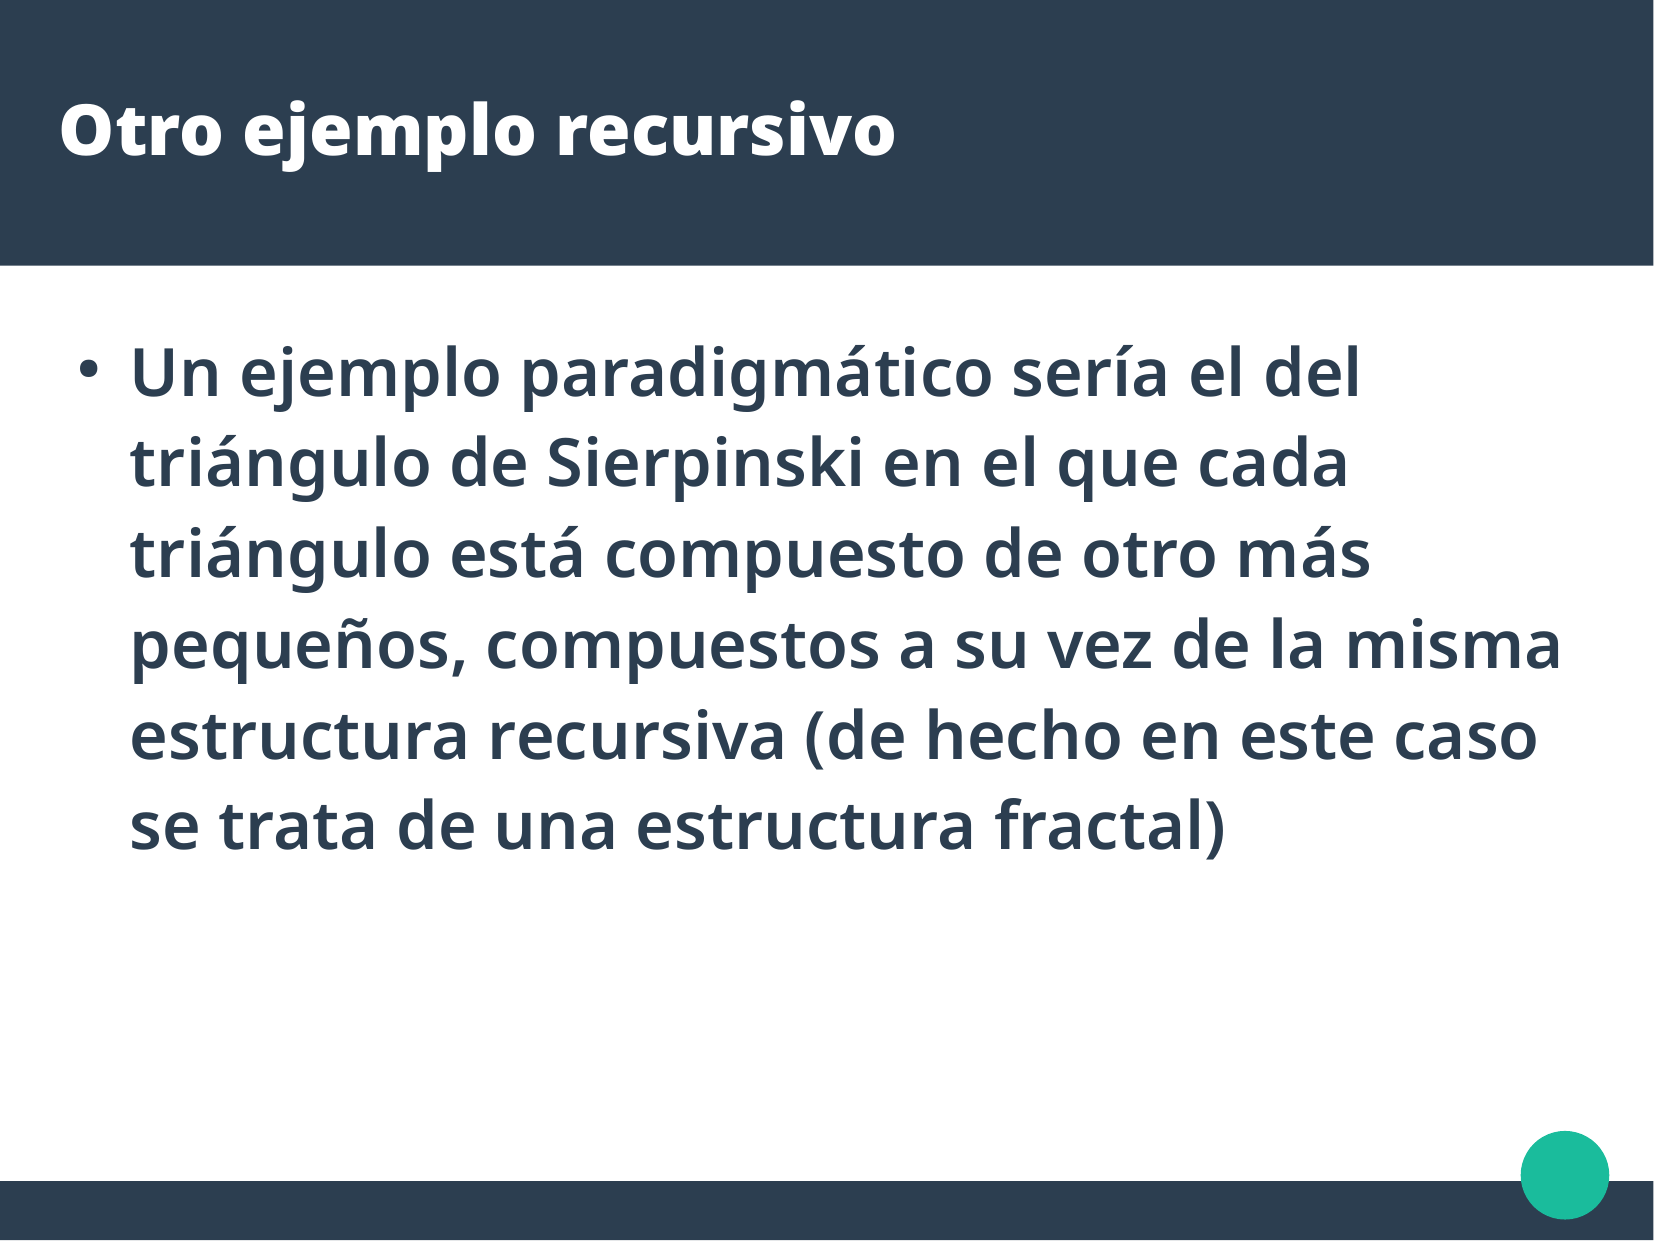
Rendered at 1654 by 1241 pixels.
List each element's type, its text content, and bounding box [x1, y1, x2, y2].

title Otro ejemplo recursivo [59, 49, 1595, 207]
list Un ejemplo paradigmático sería el del triángulo de Sierpinski en el que cada triángulo está compuesto de otro más pequeños, compuestos a su vez de la misma estructura recursiva (de hecho en este caso se trata de una estructura fractal) [59, 324, 1595, 1152]
